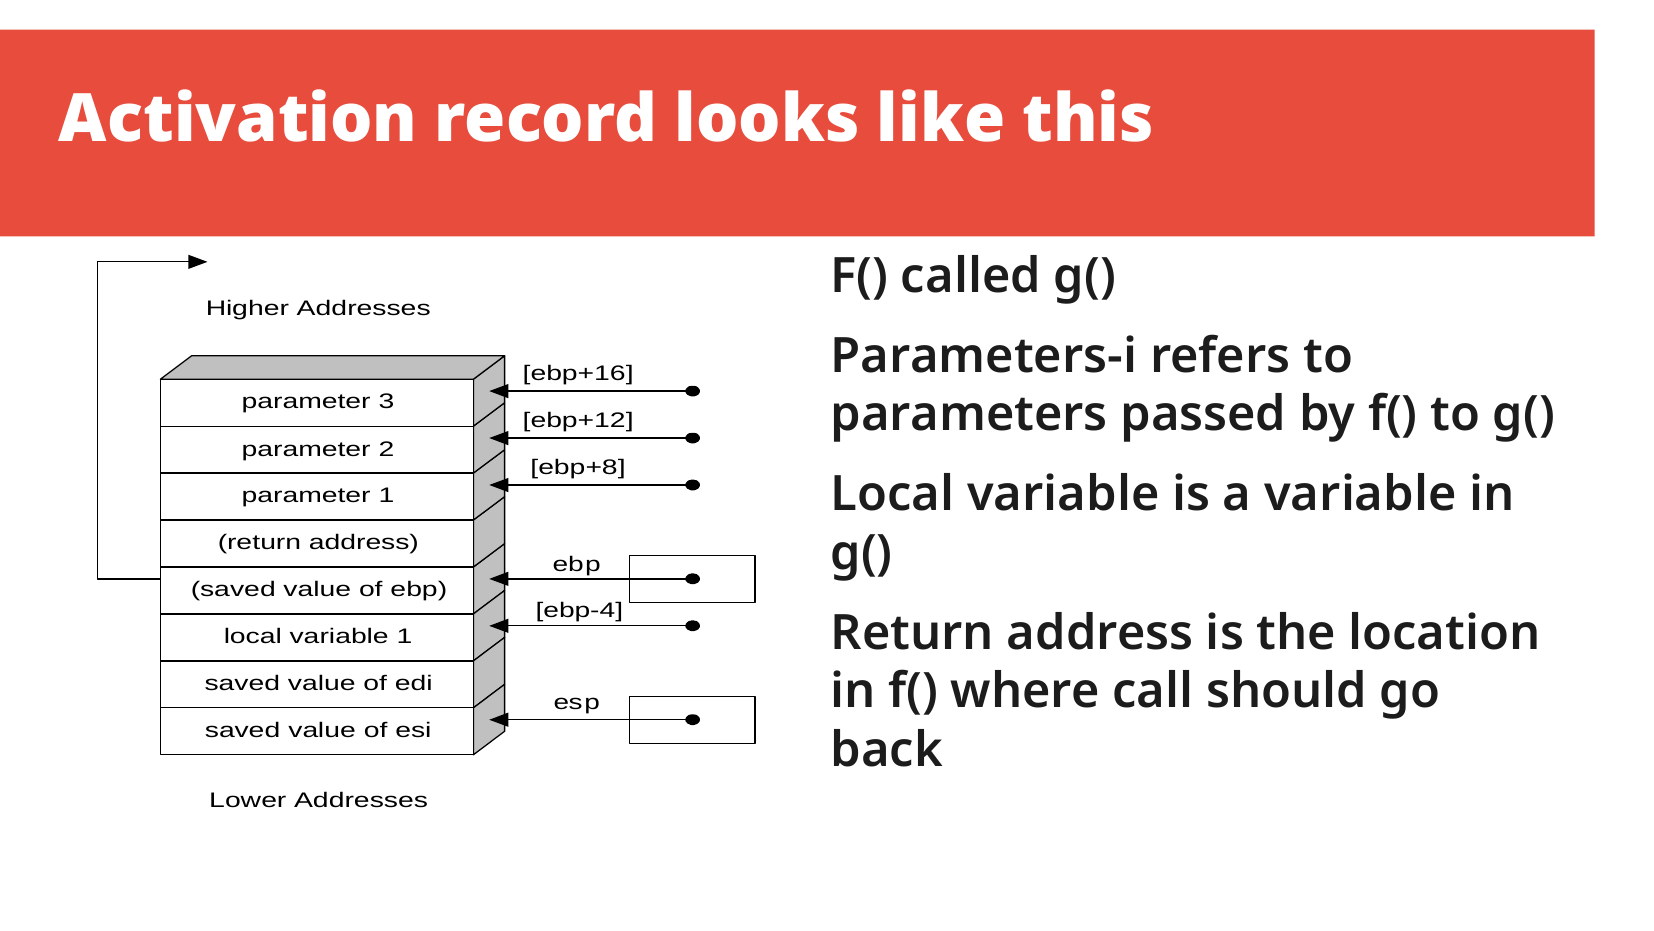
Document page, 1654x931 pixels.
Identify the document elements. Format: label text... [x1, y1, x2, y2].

list F() called g() Parameters-i refers to parameters passed by f() to g() Local variable is a variable in g() Return address is the location in f() where call should go back [830, 243, 1566, 820]
picture [82, 243, 771, 820]
title Activation record looks like this [59, 44, 1595, 156]
